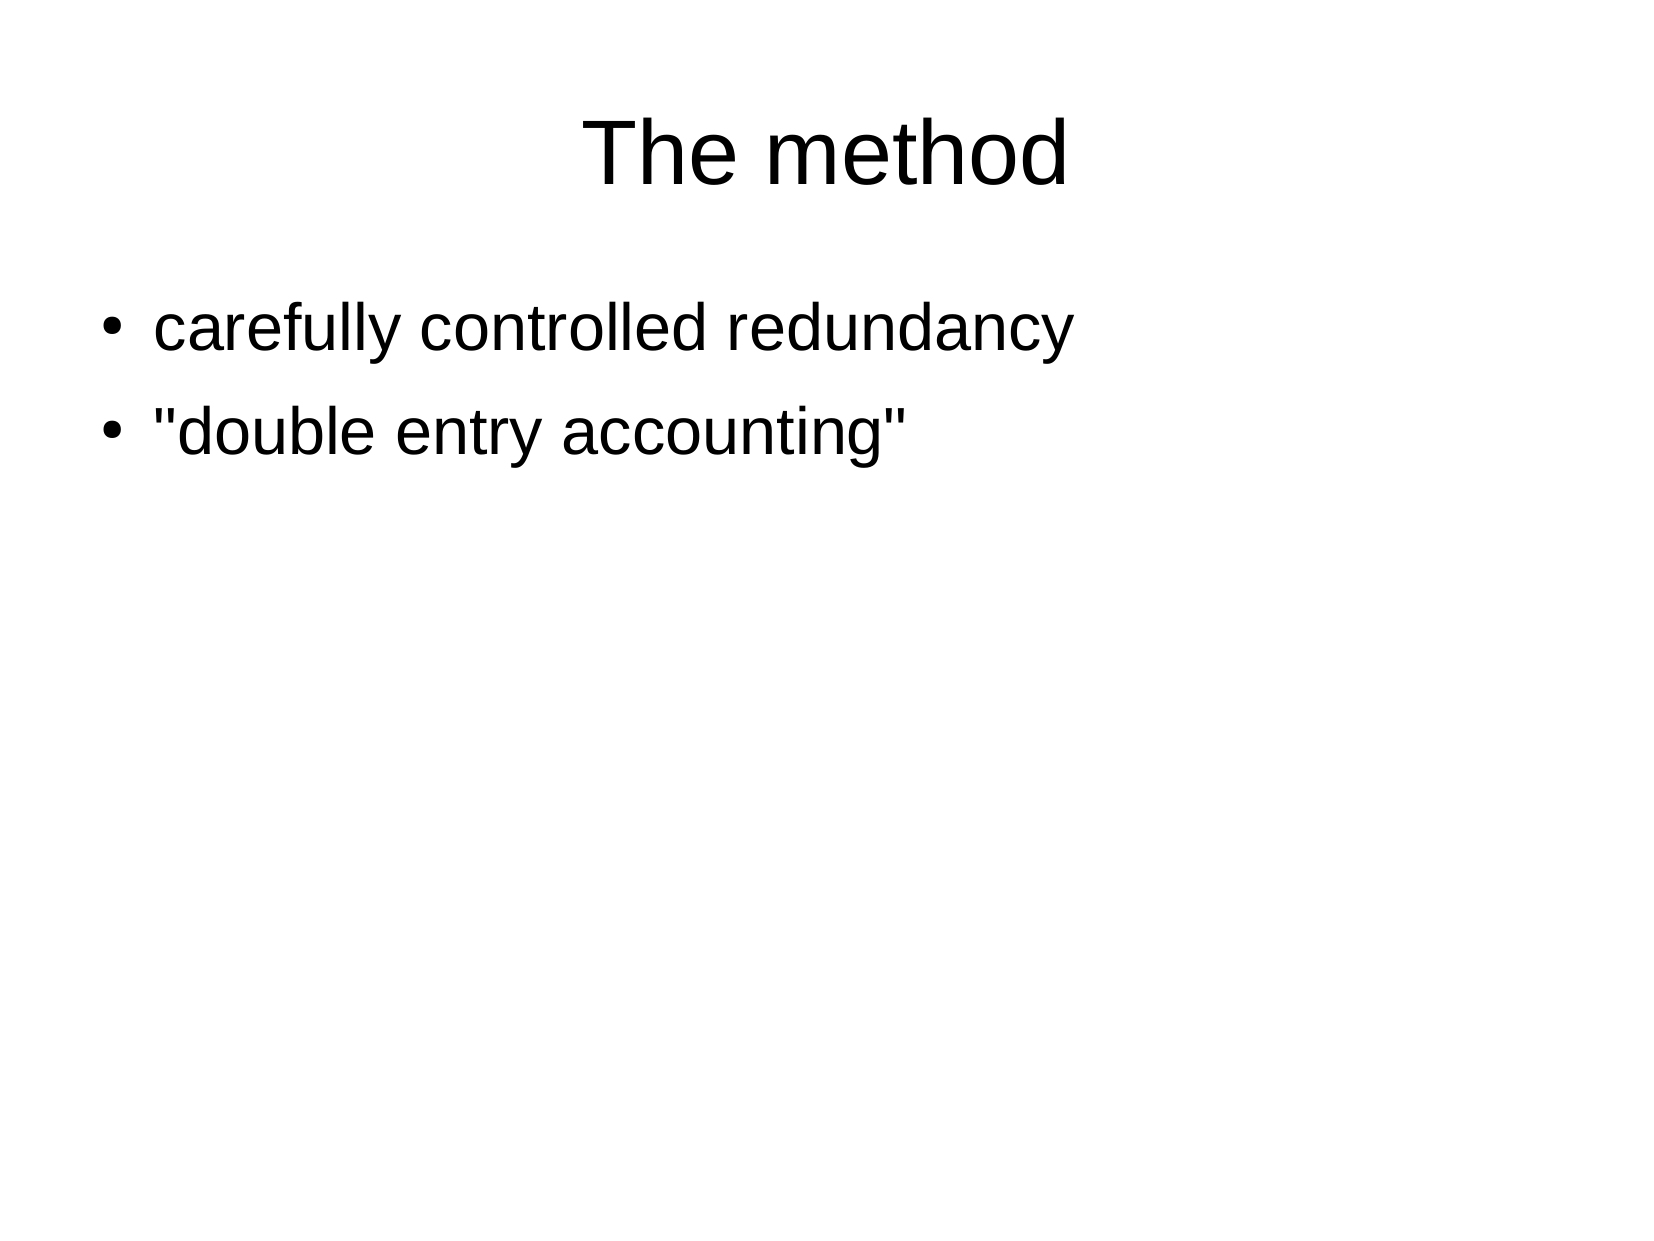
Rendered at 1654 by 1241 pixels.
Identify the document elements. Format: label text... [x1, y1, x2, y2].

list carefully controlled redundancy "double entry accounting" [82, 290, 1571, 1109]
title The method [82, 49, 1571, 257]
